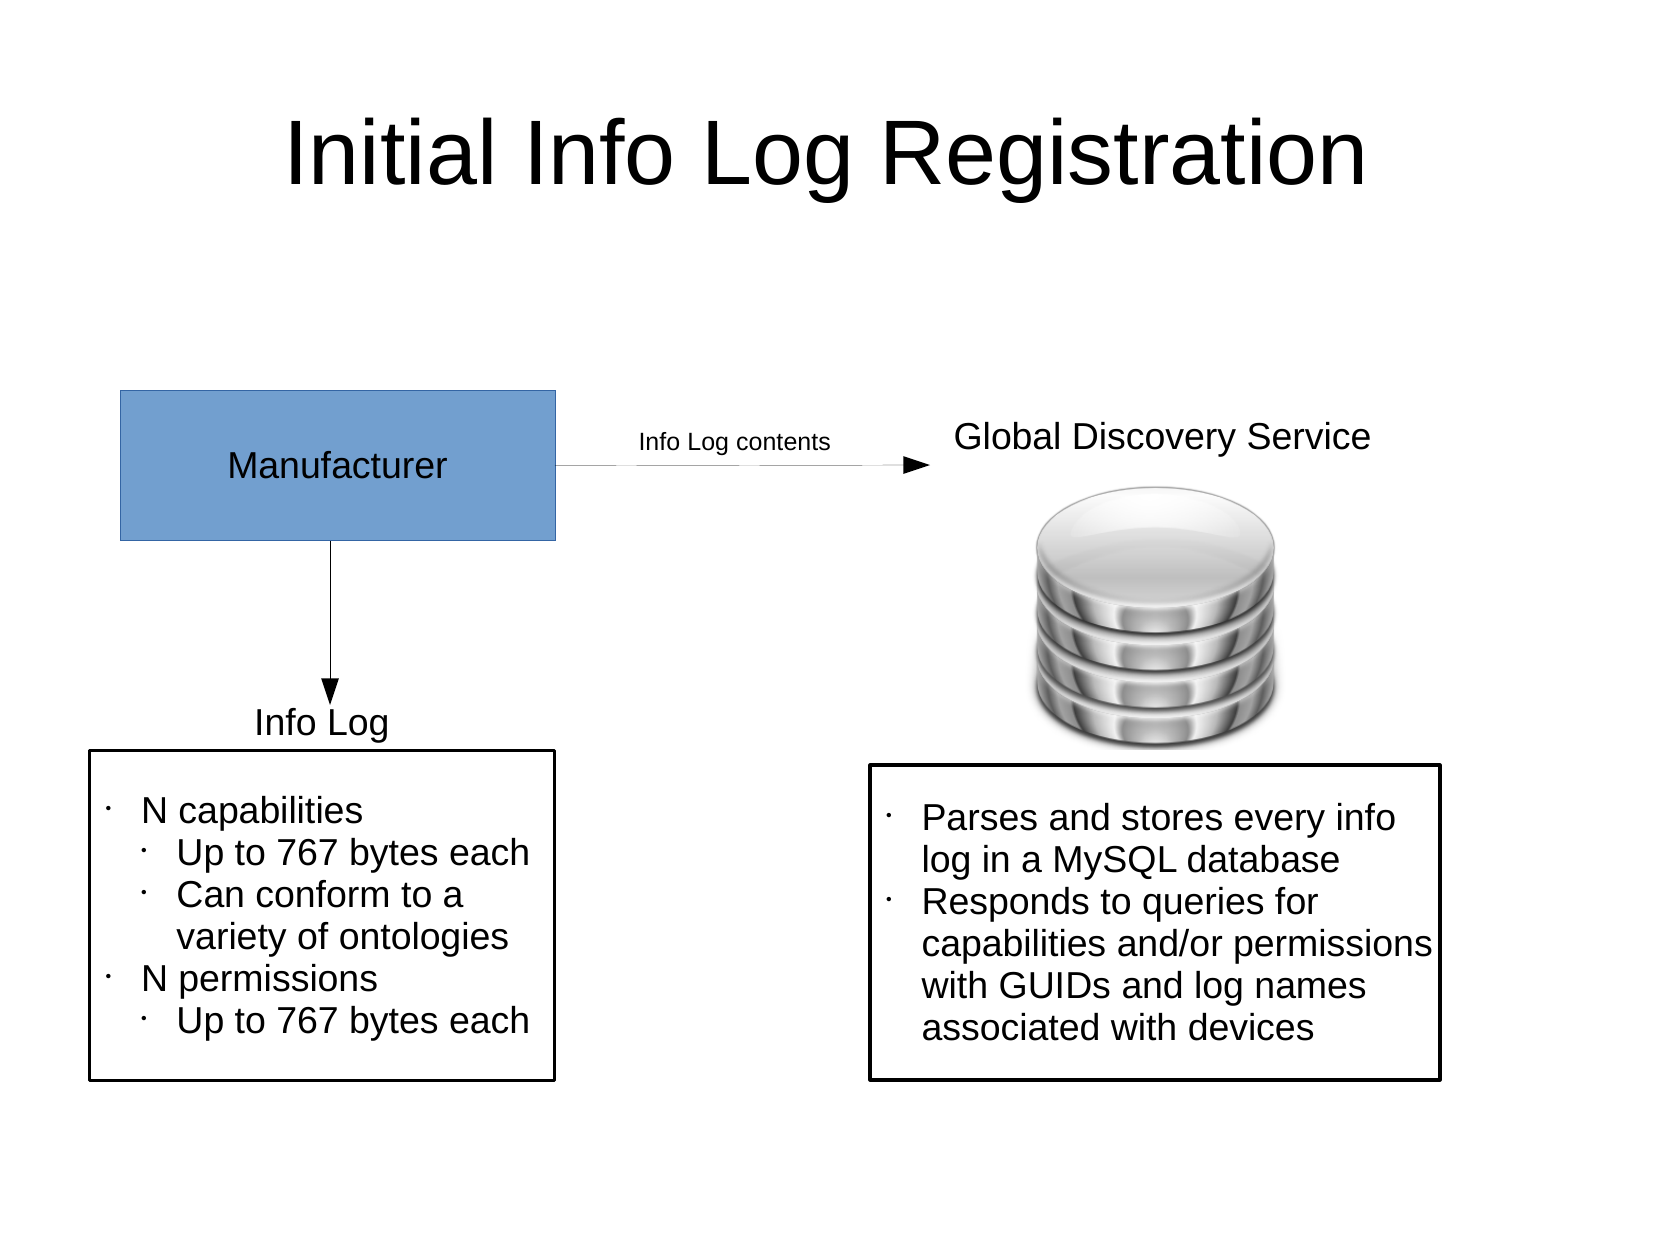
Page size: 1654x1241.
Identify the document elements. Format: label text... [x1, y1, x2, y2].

text_box Info Log [89, 693, 555, 751]
title Initial Info Log Registration [82, 49, 1571, 257]
picture [1020, 479, 1291, 751]
text_box Parses and stores every info log in a MySQL database Responds to queries for capabilities and/or permissions with GUIDs and log names associated with devices [870, 765, 1441, 1081]
text_box Global Discovery Service [930, 408, 1396, 466]
text_box N capabilities Up to 767 bytes each Can conform to a variety of ontologies N permissions Up to 767 bytes each [89, 751, 555, 1081]
text_box Manufacturer [120, 390, 556, 541]
text_box Info Log contents [570, 420, 901, 464]
